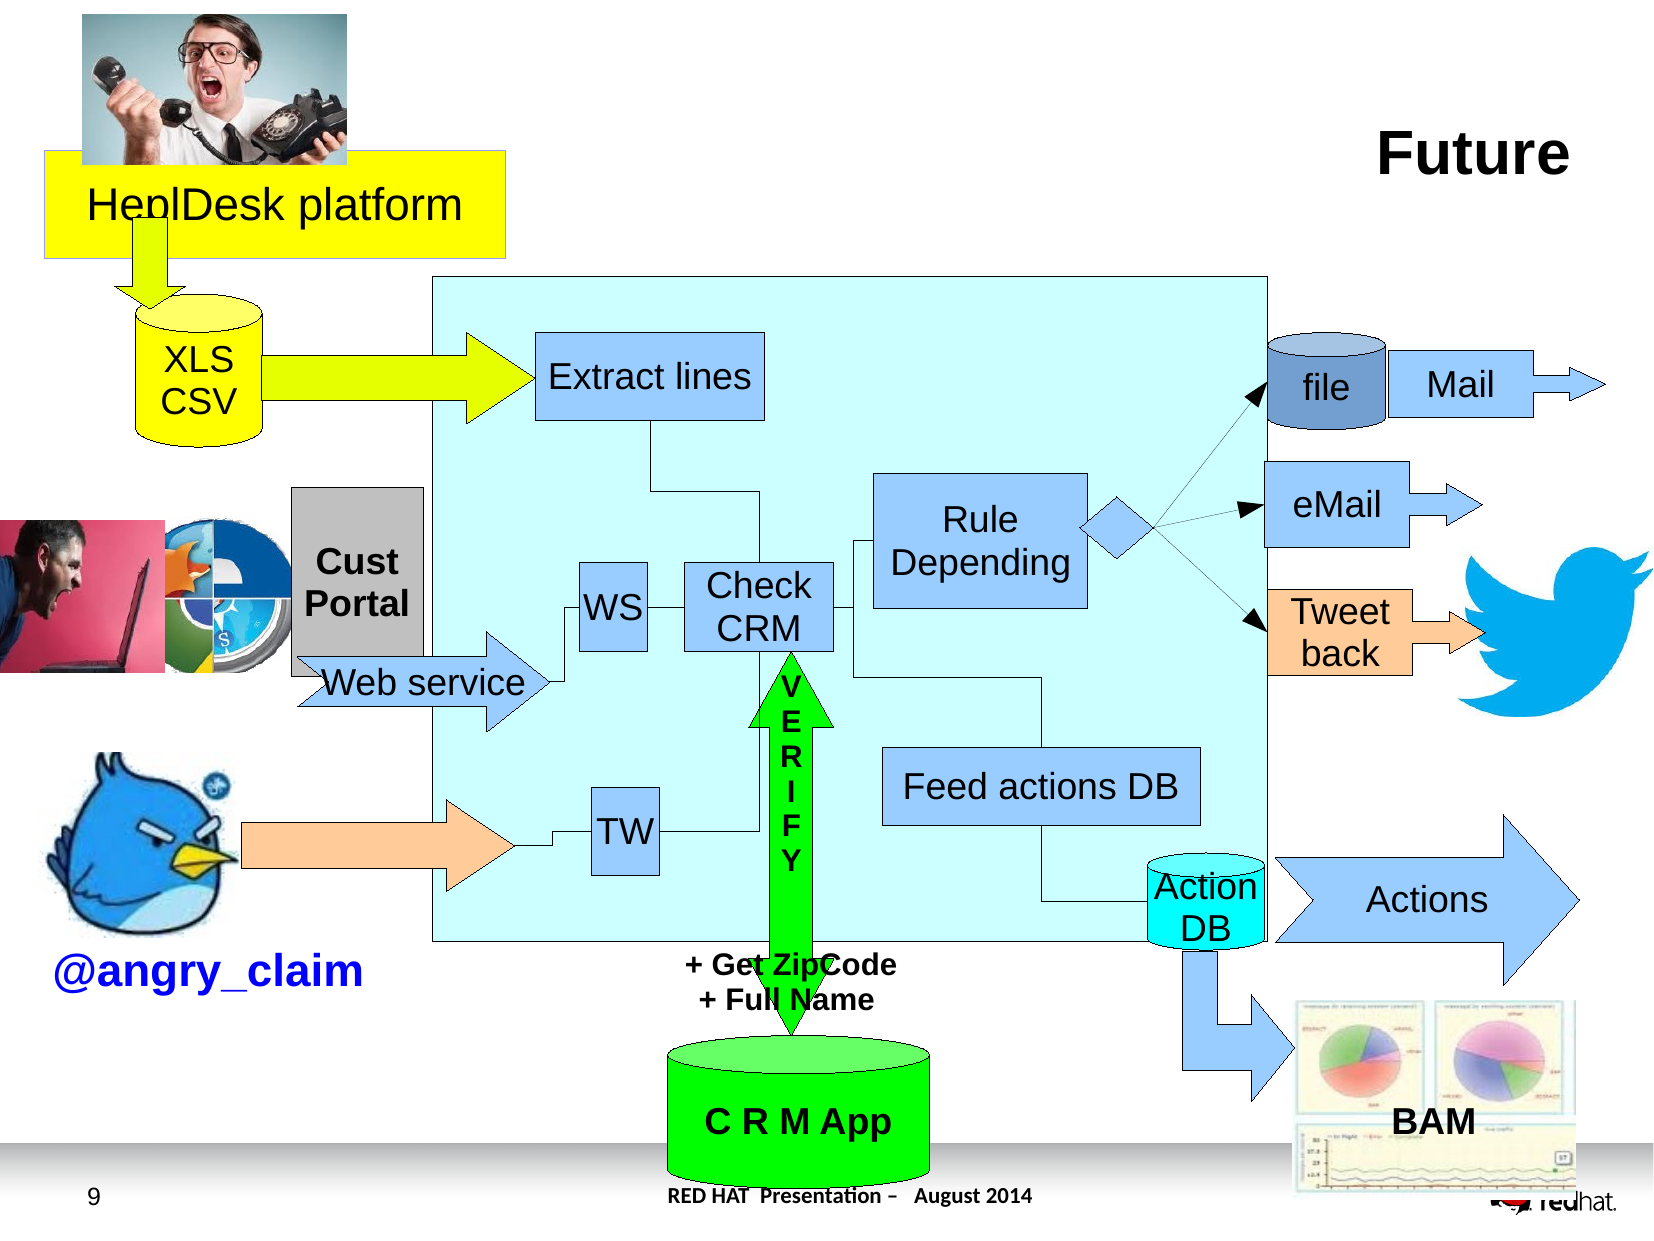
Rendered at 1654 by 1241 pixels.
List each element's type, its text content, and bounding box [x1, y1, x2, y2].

picture [37, 752, 241, 937]
text_box [1156, 506, 1268, 629]
text_box Feed actions DB [882, 747, 1201, 826]
text_box Rule Depending [873, 473, 1088, 609]
text_box [760, 652, 790, 705]
text_box HeplDesk platform [44, 150, 132, 259]
text_box Actions [1275, 814, 1580, 986]
text_box [1156, 386, 1268, 526]
text_box [1182, 951, 1295, 1102]
picture [1537, 547, 1654, 717]
picture [1457, 547, 1591, 621]
picture [1457, 639, 1516, 717]
text_box [793, 608, 1149, 942]
title Future [82, 49, 1571, 257]
text_box Action DB [1147, 867, 1265, 951]
text_box [114, 257, 186, 309]
text_box @angry_claim [37, 937, 451, 1004]
text_box Extract lines [535, 332, 765, 421]
text_box Tweet back [1267, 589, 1486, 676]
picture [0, 516, 291, 673]
text_box [261, 276, 1268, 942]
text_box Web service [297, 631, 550, 732]
text_box Cust Portal [291, 487, 424, 677]
picture [82, 14, 347, 165]
text_box eMail [1264, 461, 1483, 548]
text_box V E R I F Y + Get ZipCode + Full Name [756, 652, 834, 1036]
text_box file [1267, 346, 1386, 430]
text_box WS [579, 562, 648, 652]
text_box Mail [1388, 350, 1606, 418]
picture [0, 1000, 1654, 1241]
text_box XLS CSV [135, 314, 263, 448]
text_box TW [591, 787, 660, 876]
text_box C R M App [667, 1056, 930, 1189]
text_box [241, 608, 769, 942]
text_box Check CRM [684, 562, 834, 652]
